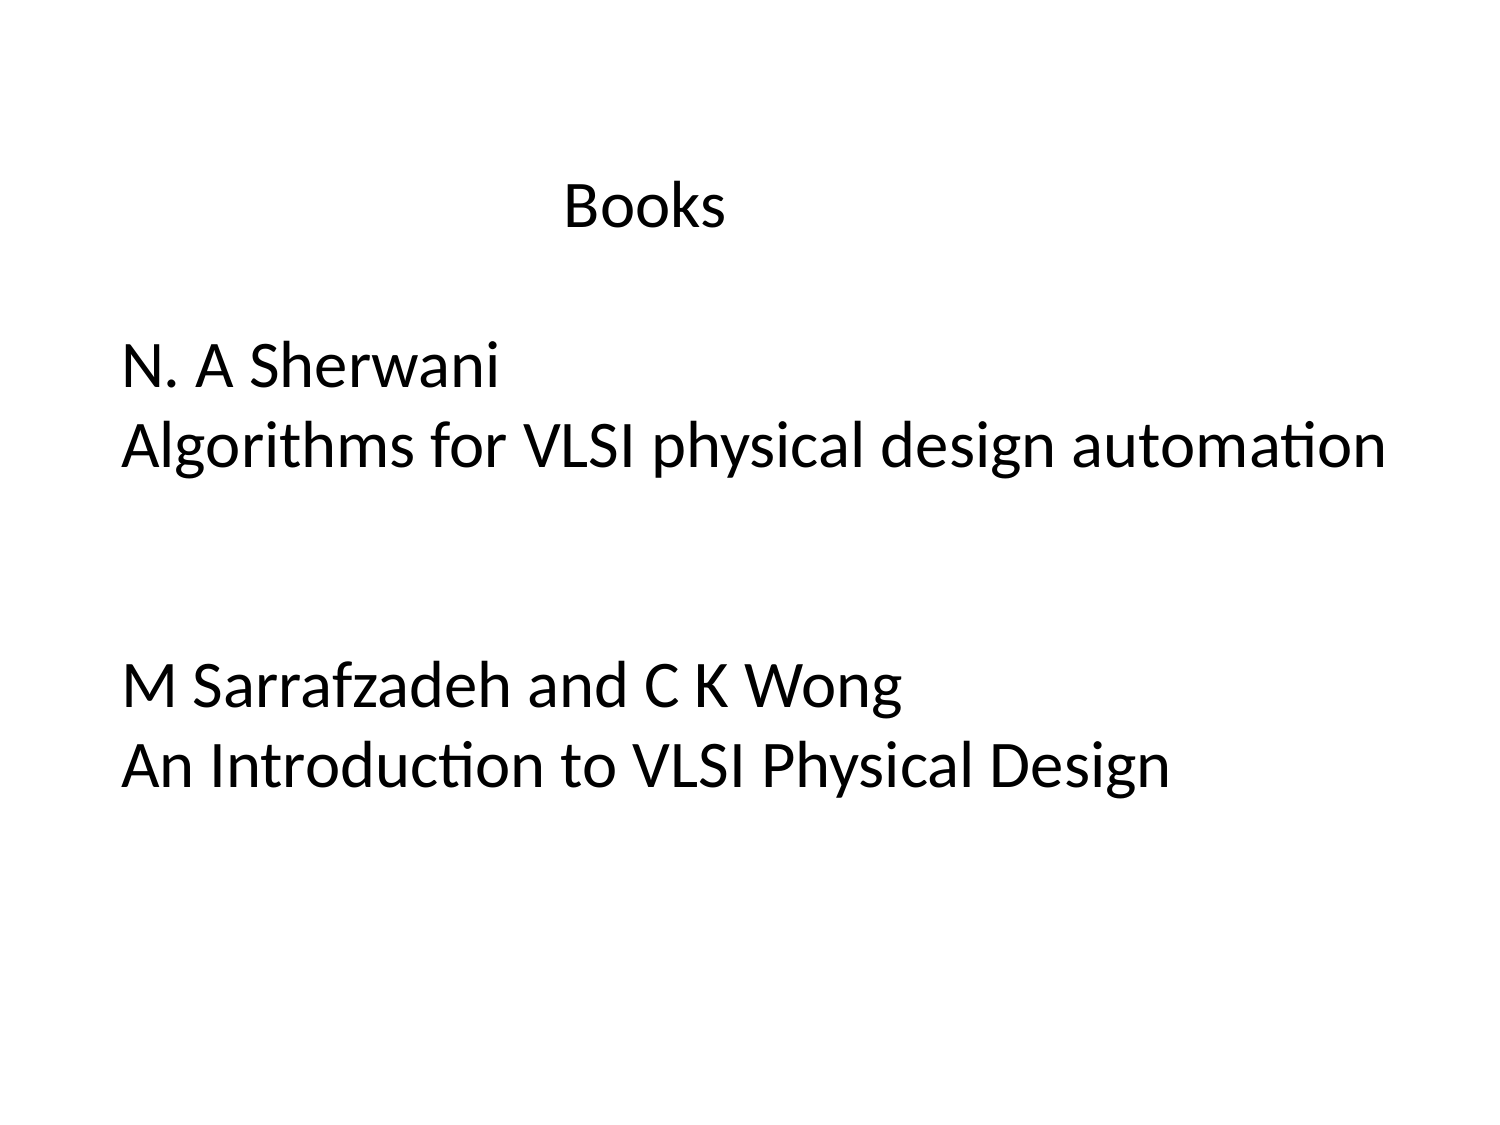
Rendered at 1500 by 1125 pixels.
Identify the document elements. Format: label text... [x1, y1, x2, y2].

text_box Books N. A Sherwani Algorithms for VLSI physical design automation M Sarrafzadeh and C K Wong An Introduction to VLSI Physical Design [106, 153, 1477, 808]
